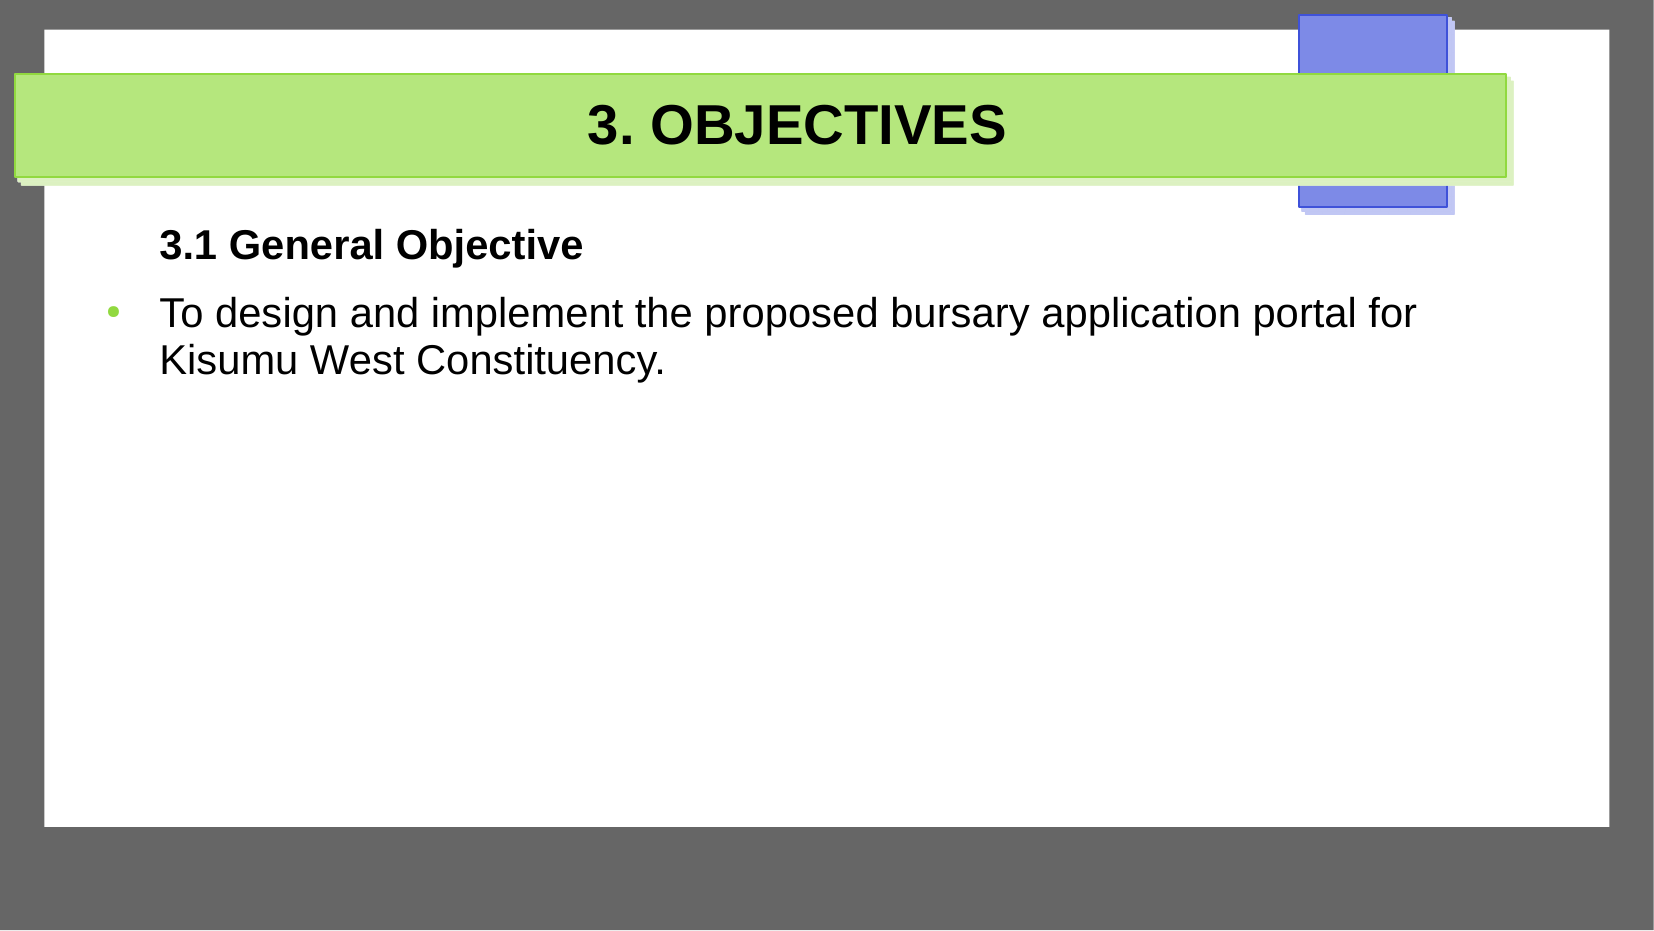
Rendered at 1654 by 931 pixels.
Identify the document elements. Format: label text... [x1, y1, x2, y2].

title 3. OBJECTIVES [88, 73, 1506, 178]
list 3.1 General Objective To design and implement the proposed bursary application portal for Kisumu West Constituency. [88, 221, 1565, 813]
